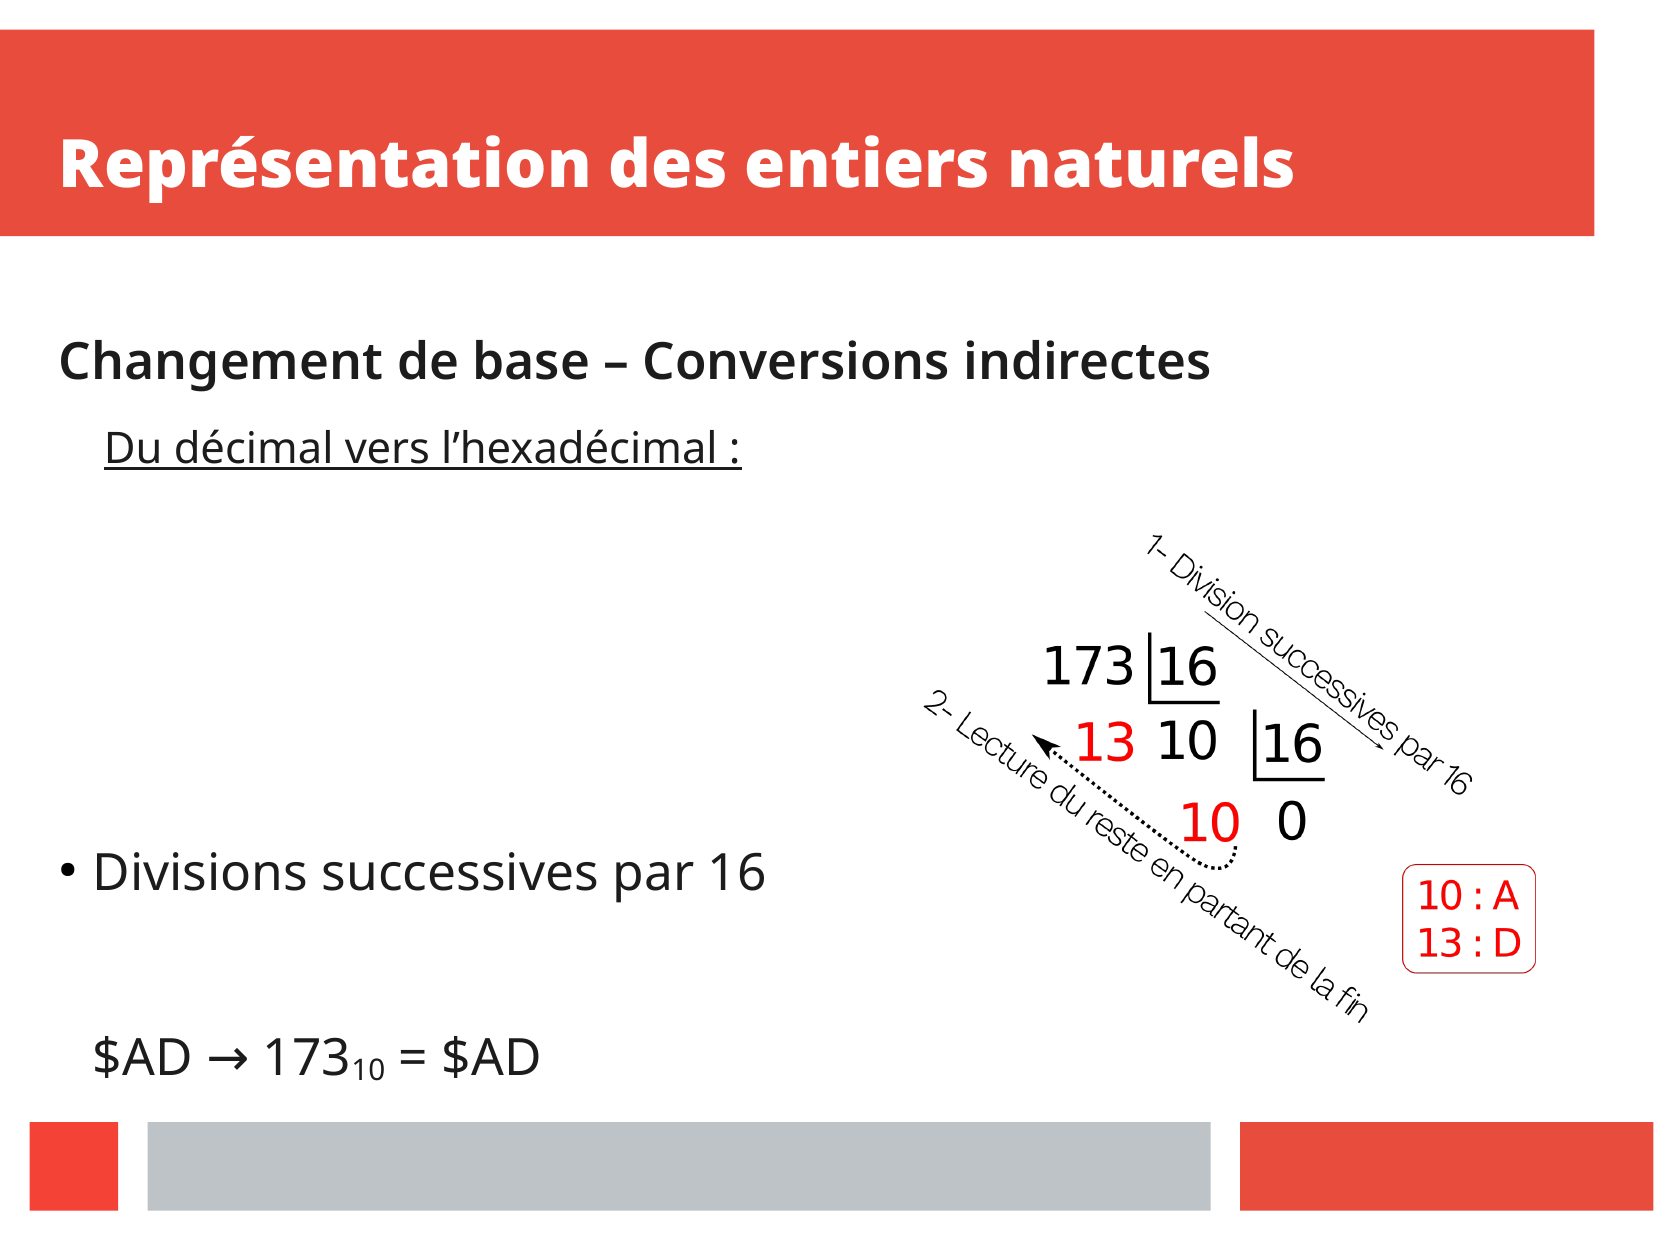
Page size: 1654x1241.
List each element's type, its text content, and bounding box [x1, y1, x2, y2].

picture [923, 531, 1536, 1023]
title Représentation des entiers naturels [59, 59, 1595, 207]
list Changement de base – Conversions indirectes Du décimal vers l’hexadécimal : Divisions successives par 16 $AD → 17310 = $AD [59, 324, 1565, 1093]
